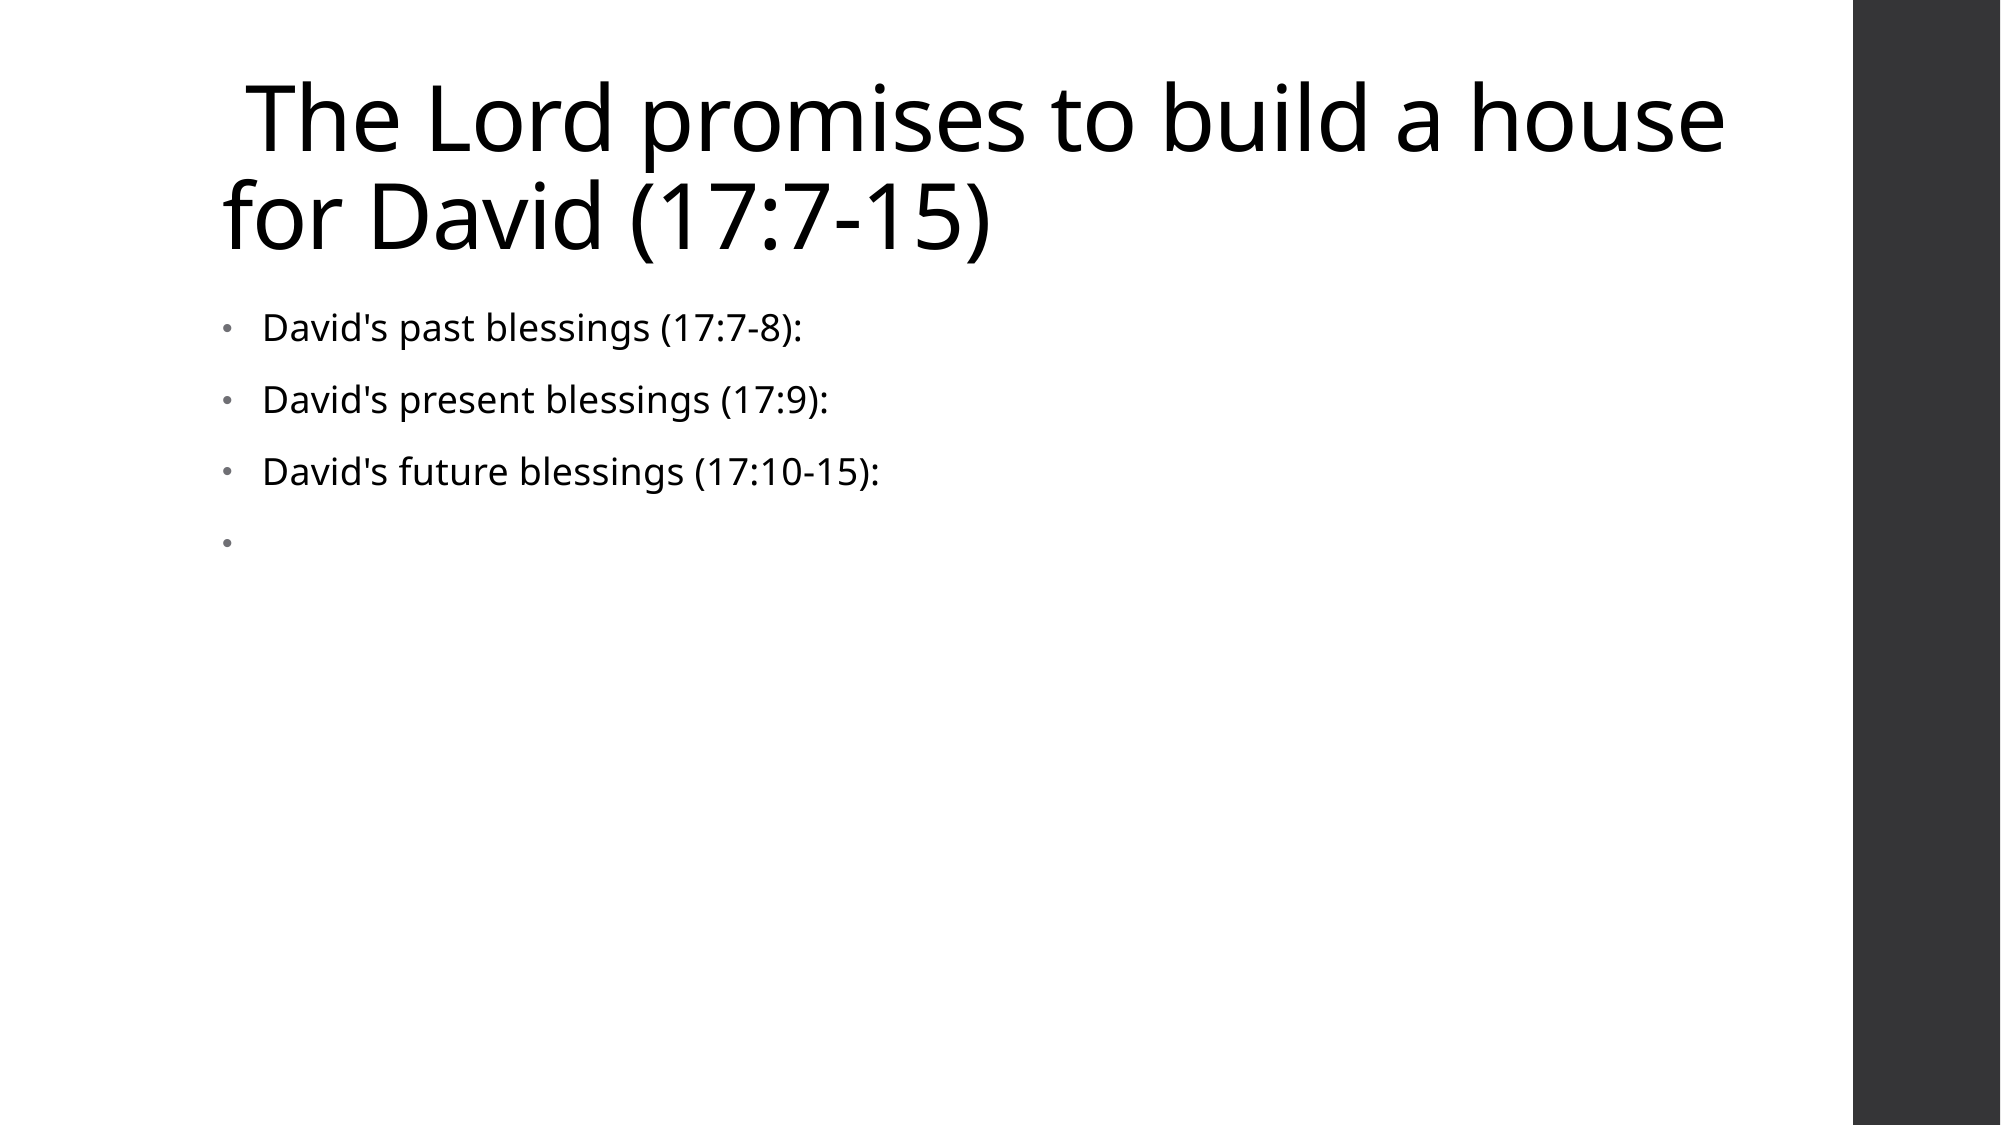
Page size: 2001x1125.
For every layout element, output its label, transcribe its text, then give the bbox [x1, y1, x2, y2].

title The Lord promises to build a house for David (17:7-15) [206, 60, 1797, 278]
list David's past blessings (17:7-8): David's present blessings (17:9): David's future blessings (17:10-15): [206, 299, 1617, 1014]
